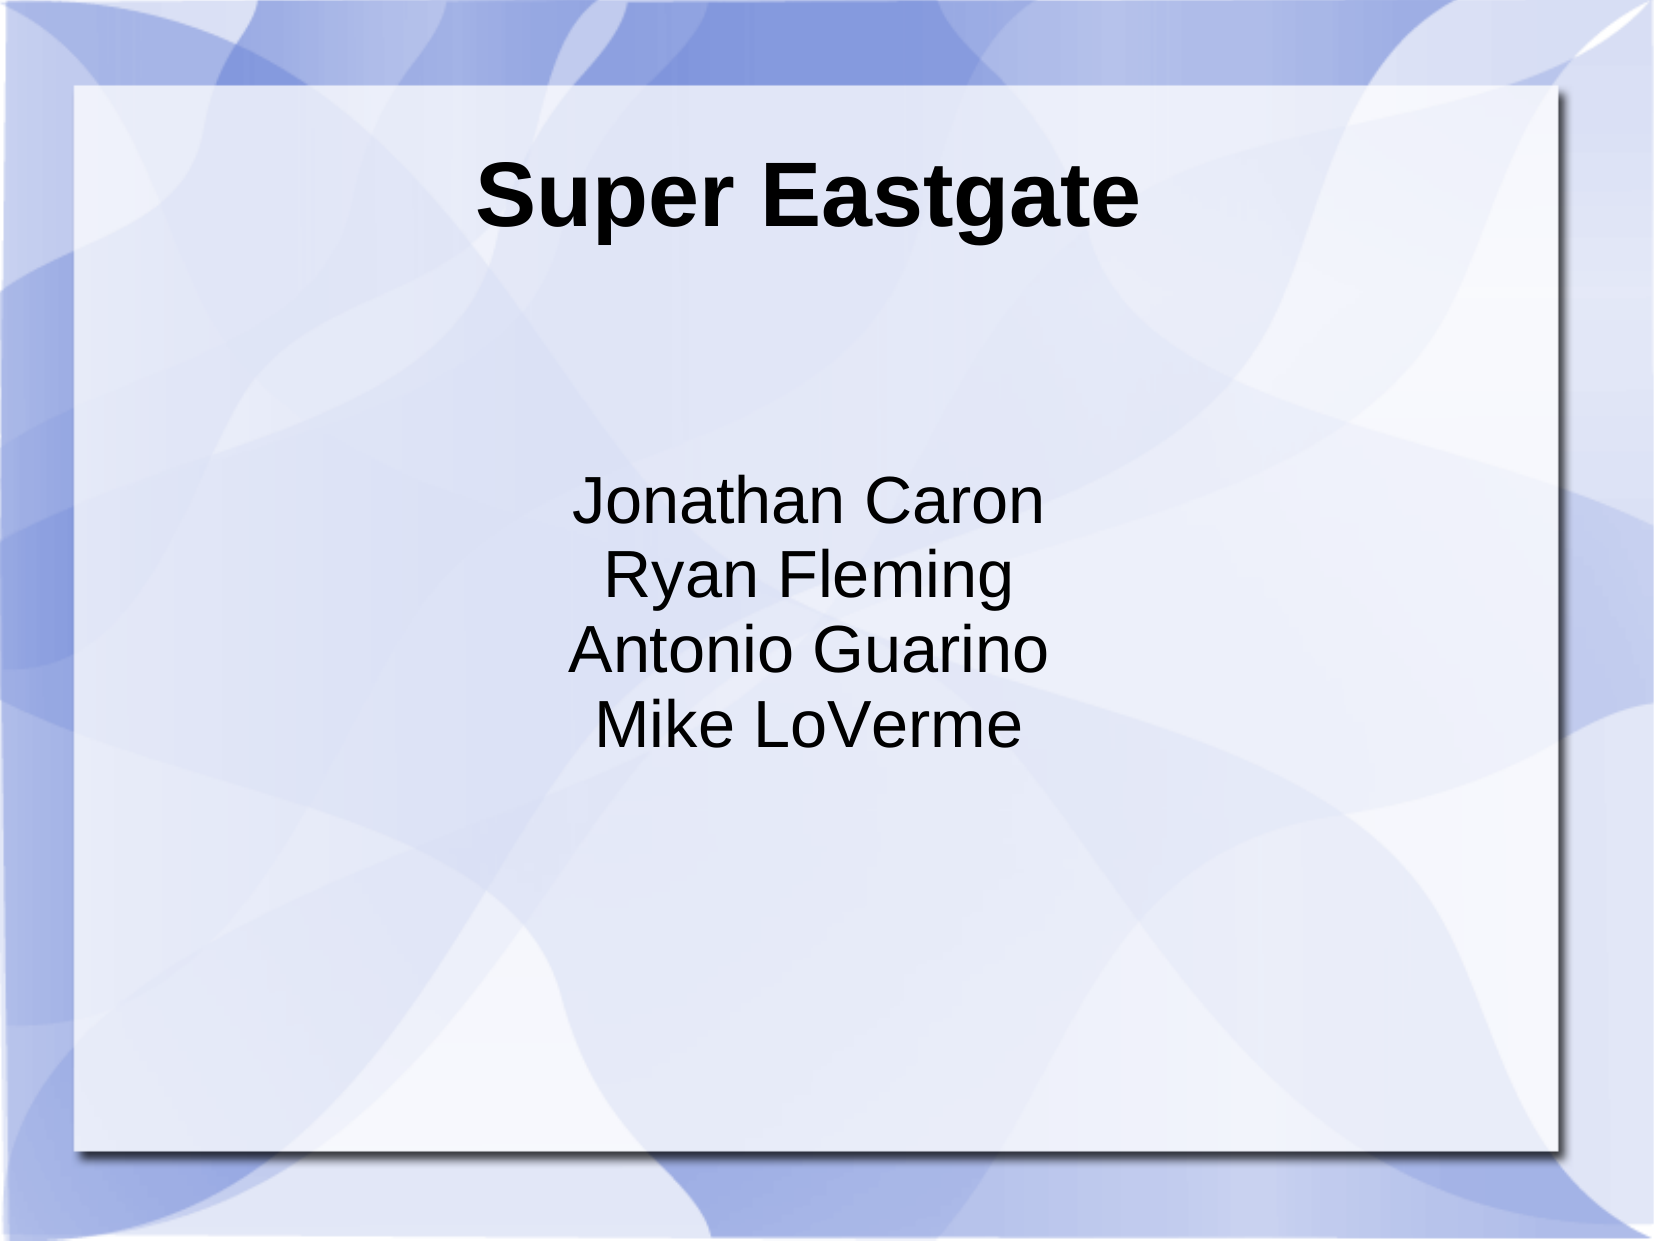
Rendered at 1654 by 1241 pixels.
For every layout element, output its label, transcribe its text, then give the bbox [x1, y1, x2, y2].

picture [0, 0, 1654, 1241]
title Super Eastgate [82, 90, 1536, 298]
subtitle Jonathan Caron Ryan Fleming Antonio Guarino Mike LoVerme [129, 324, 1489, 975]
